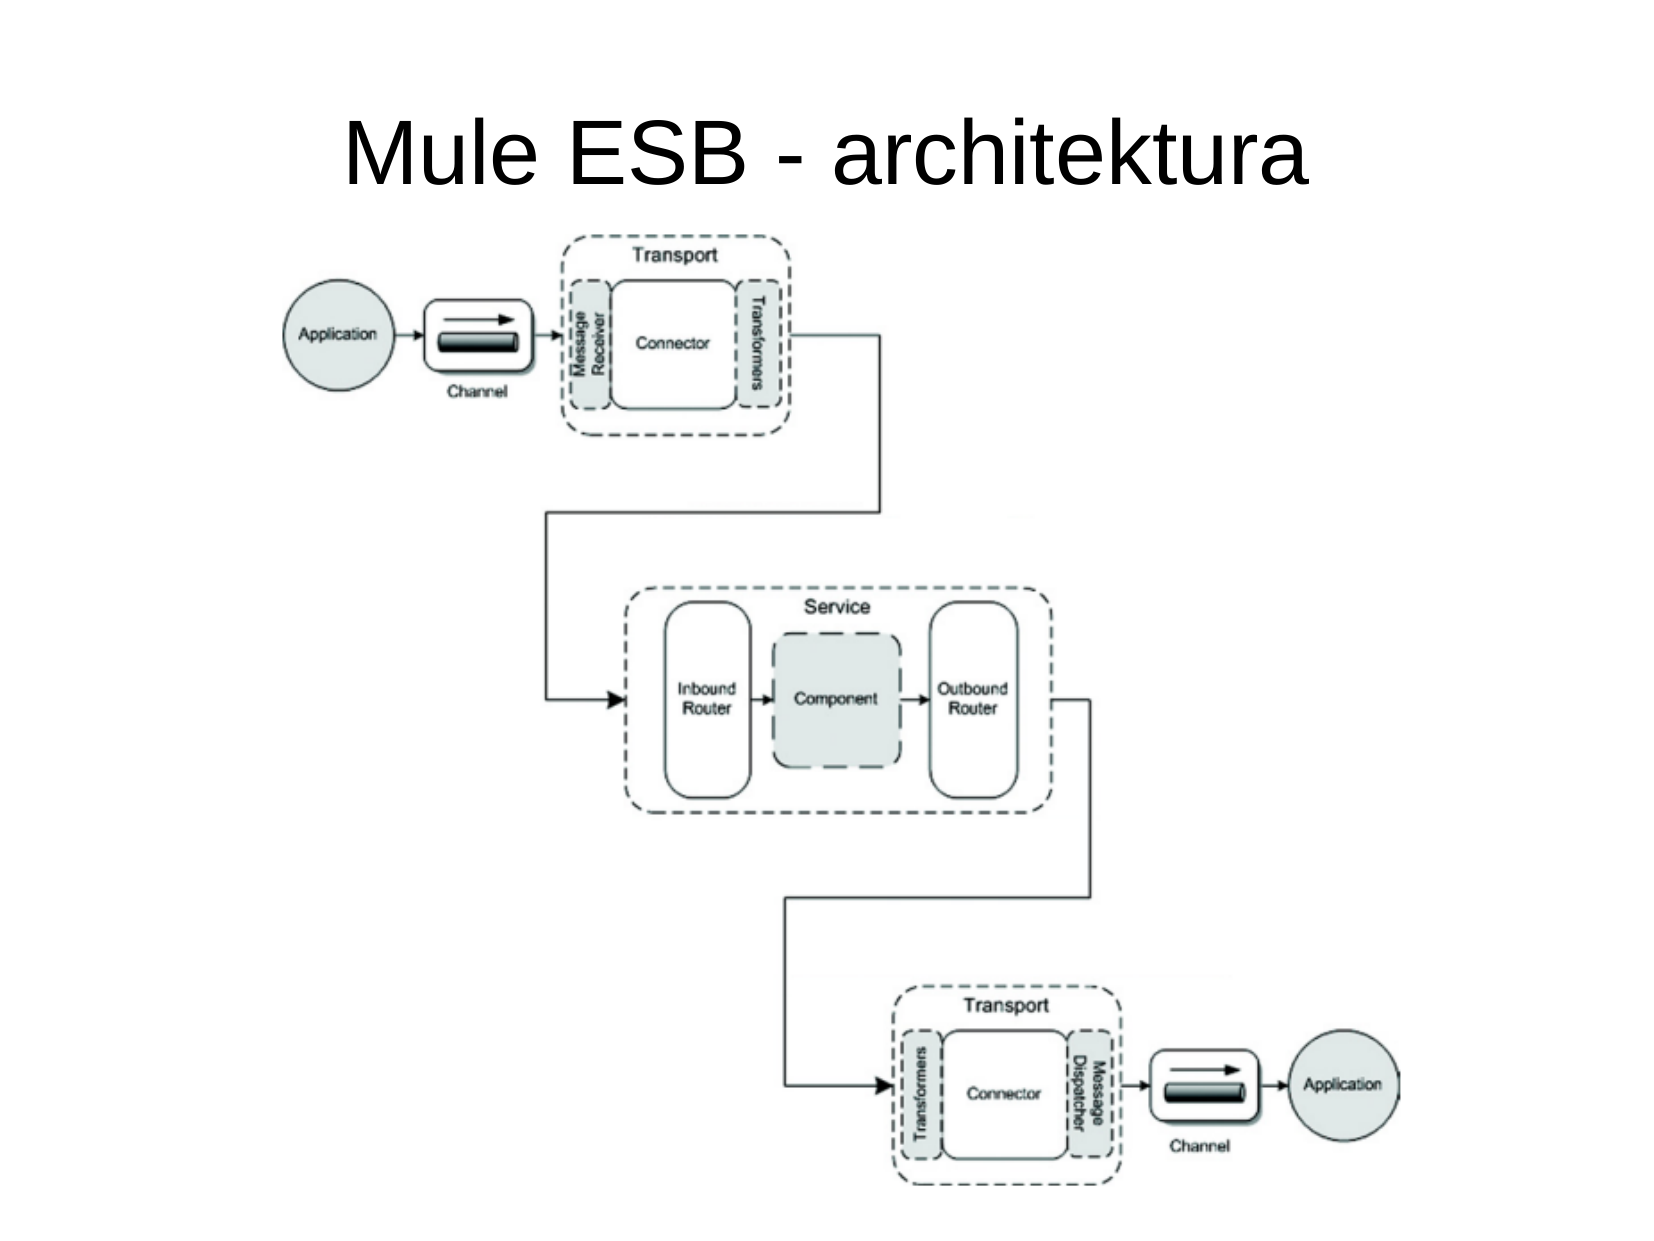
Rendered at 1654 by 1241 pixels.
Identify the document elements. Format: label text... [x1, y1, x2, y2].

picture [265, 217, 1406, 1211]
title Mule ESB - architektura [82, 56, 1571, 250]
